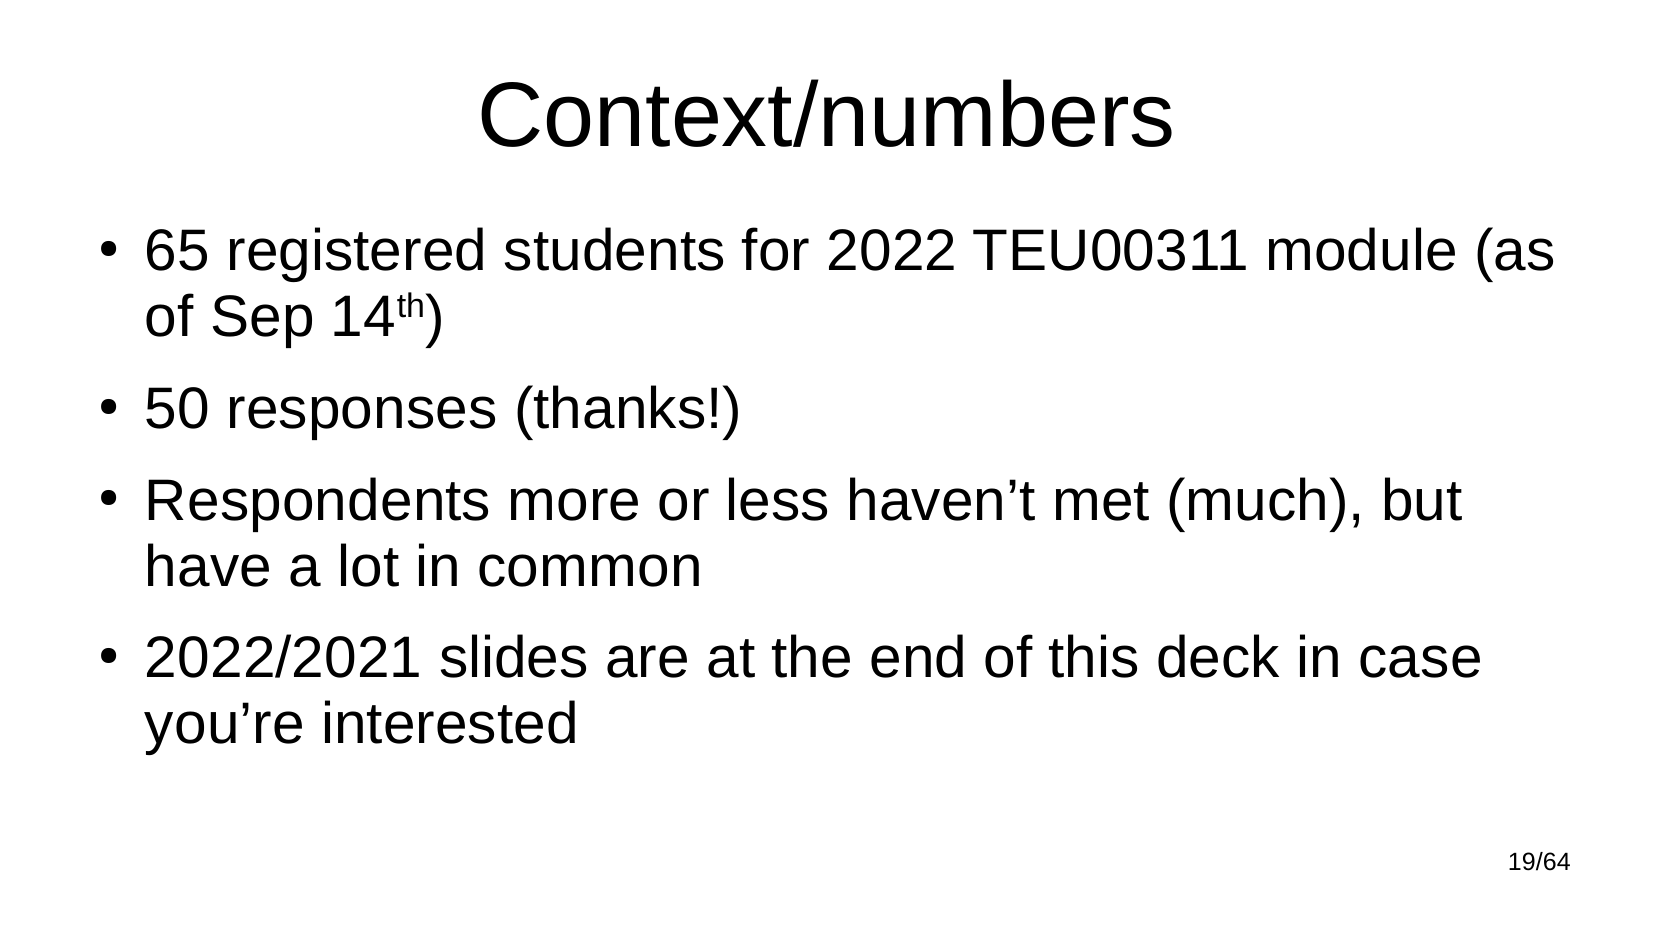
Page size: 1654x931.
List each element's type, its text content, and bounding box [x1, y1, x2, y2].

title Context/numbers [82, 37, 1571, 193]
list 65 registered students for 2022 TEU00311 module (as of Sep 14th) 50 responses (thanks!) Respondents more or less haven’t met (much), but have a lot in common 2022/2021 slides are at the end of this deck in case you’re interested [82, 217, 1571, 758]
